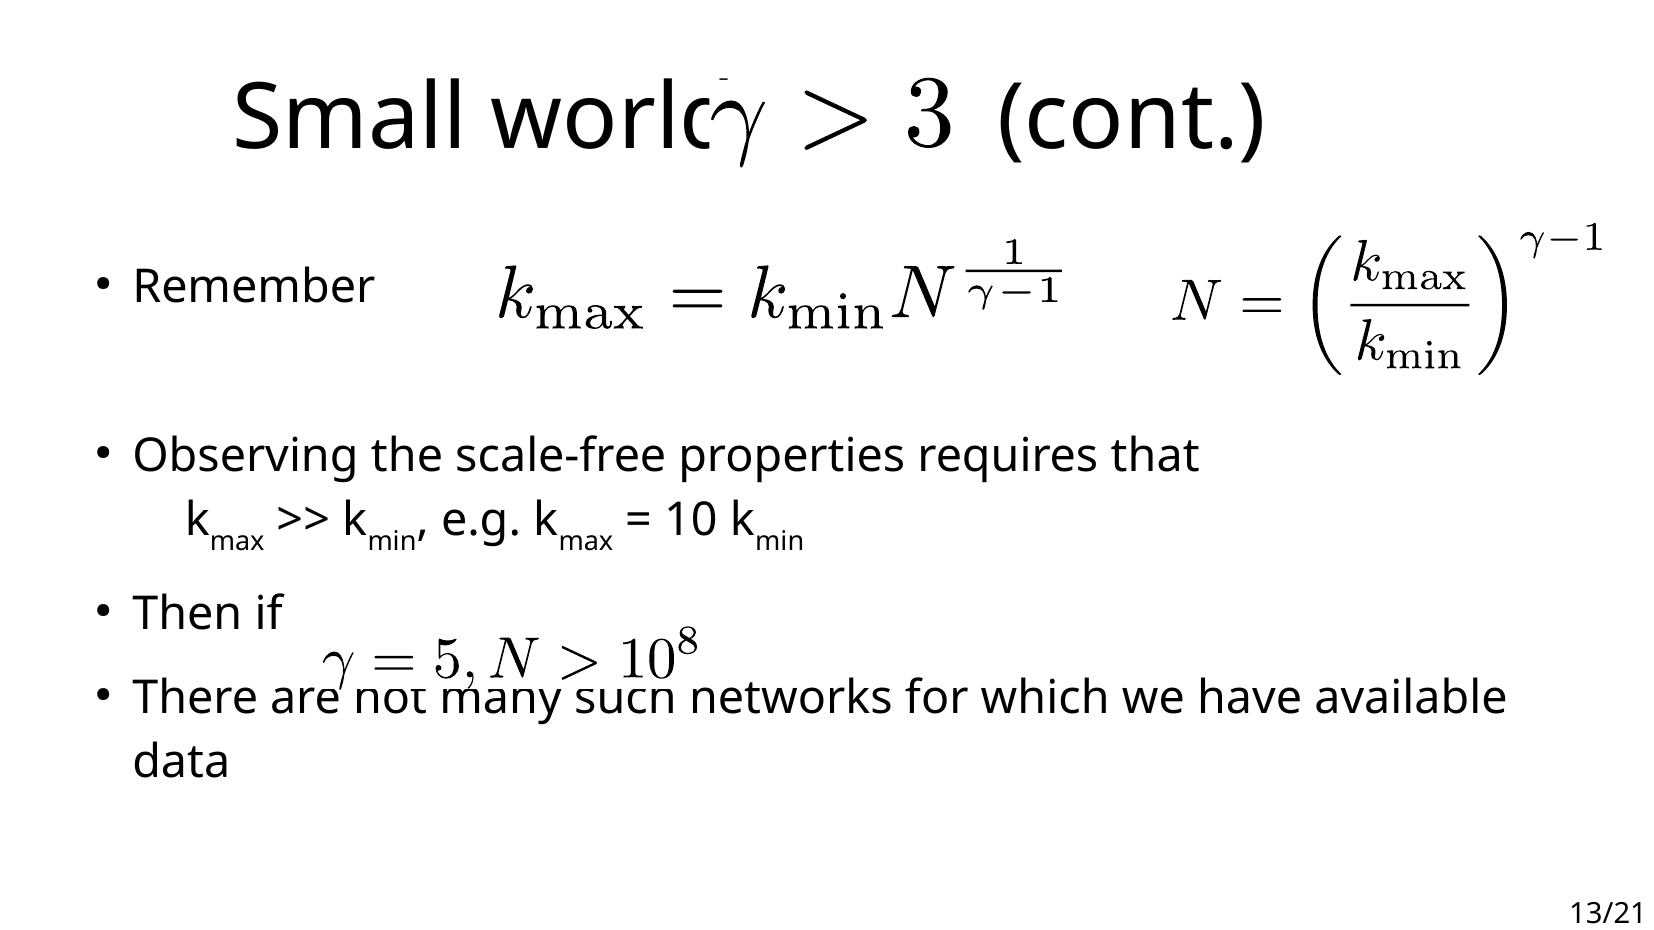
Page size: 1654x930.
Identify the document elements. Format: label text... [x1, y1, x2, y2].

title Small world (cont.) [5, 1, 1494, 225]
text_box [1170, 222, 1606, 376]
list Remember Observing the scale-free properties requires that kmax >> kmin, e.g. kmax = 10 kmin Then if There are not many such networks for which we have available data [82, 252, 1571, 793]
text_box [495, 238, 1063, 329]
text_box [709, 77, 955, 168]
text_box [321, 626, 700, 691]
